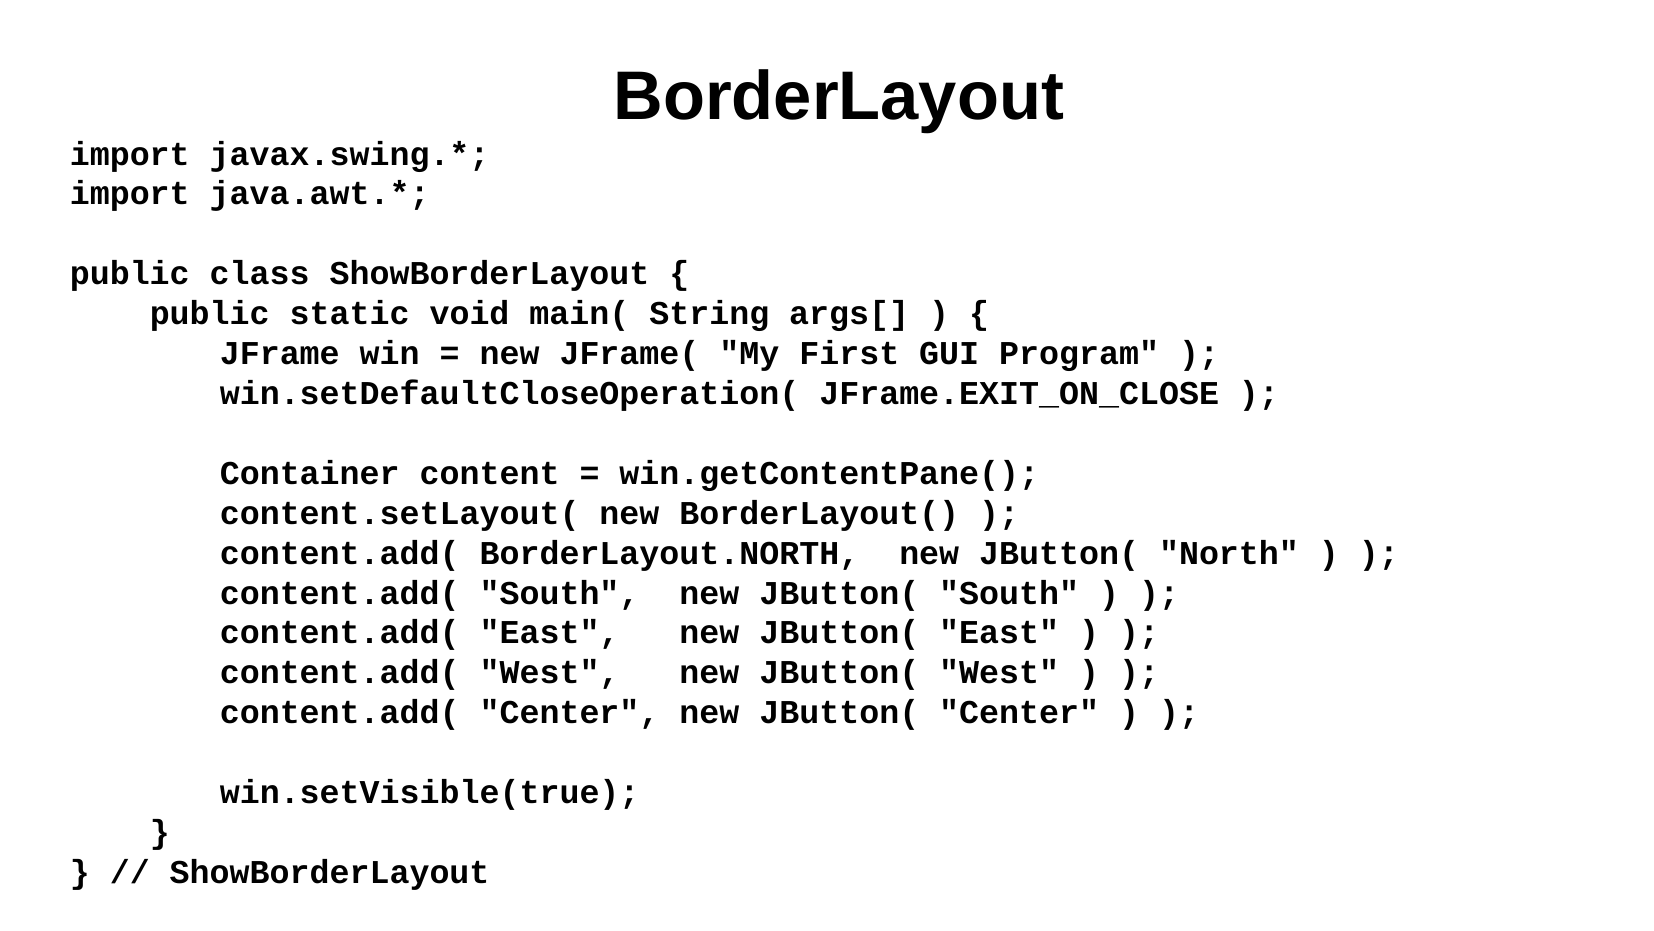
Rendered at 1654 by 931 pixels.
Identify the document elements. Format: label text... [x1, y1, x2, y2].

title BorderLayout [82, 37, 1571, 147]
text_box import javax.swing.*; import java.awt.*; public class ShowBorderLayout { public static void main( String args[] ) { JFrame win = new JFrame( "My First GUI Program" ); win.setDefaultCloseOperation( JFrame.EXIT_ON_CLOSE ); Container content = win.getContentPane(); content.setLayout( new BorderLayout() ); content.add( BorderLayout.NORTH, new JButton( "North" ) ); content.add( "South", new JButton( "South" ) ); content.add( "East", new JButton( "East" ) ); content.add( "West", new JButton( "West" ) ); content.add( "Center", new JButton( "Center" ) ); win.setVisible(true); } } // ShowBorderLayout [55, 123, 1415, 898]
